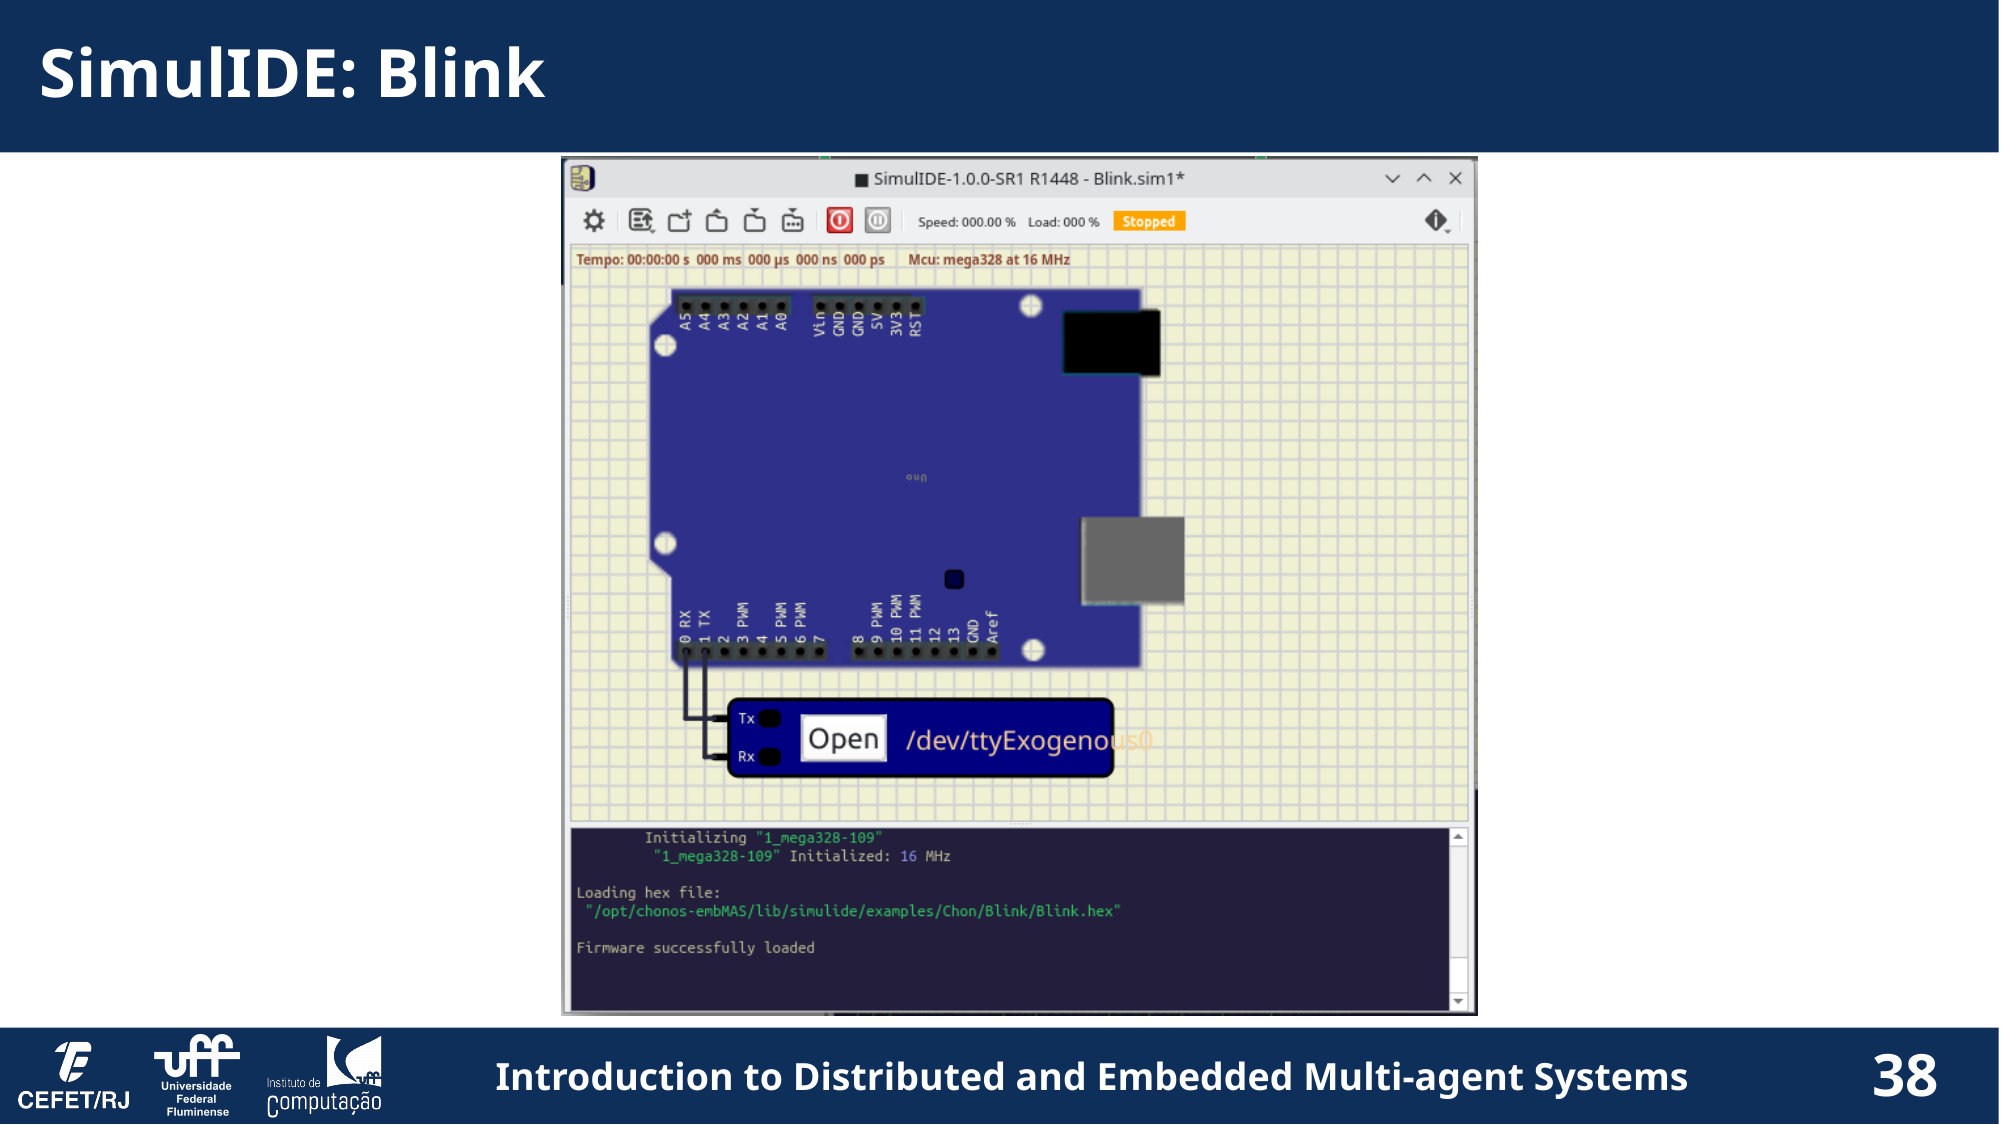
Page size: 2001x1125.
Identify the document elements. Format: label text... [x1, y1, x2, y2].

text_box SimulIDE: Blink [25, 23, 1998, 116]
picture [18, 1021, 129, 1125]
picture [153, 1033, 241, 1121]
picture [265, 1033, 383, 1118]
picture [561, 156, 1478, 1016]
